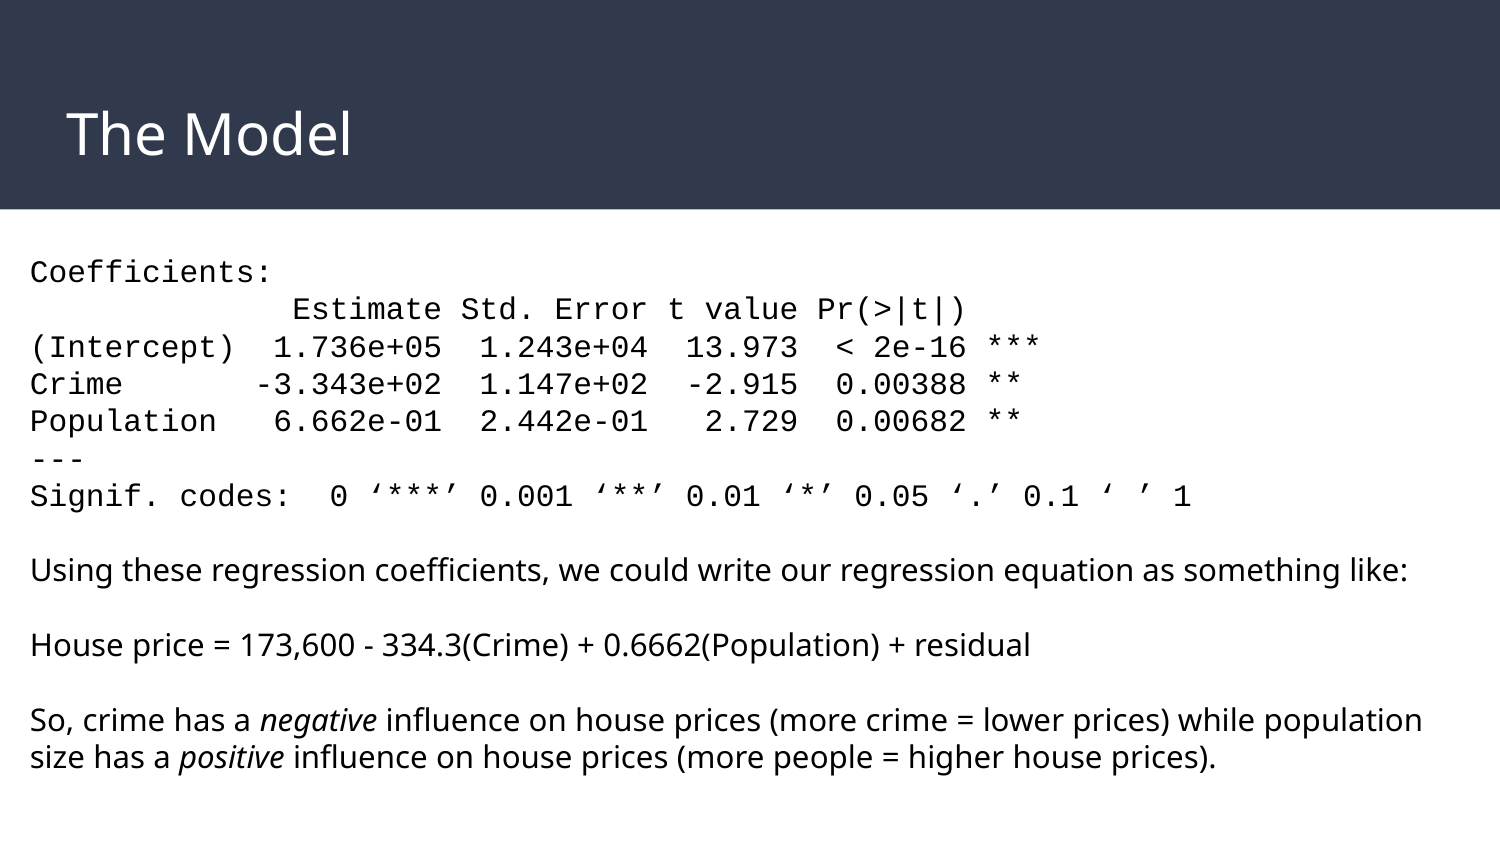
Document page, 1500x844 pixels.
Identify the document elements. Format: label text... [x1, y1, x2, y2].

title The Model [51, 82, 1449, 185]
text_box Coefficients: Estimate Std. Error t value Pr(>|t|) (Intercept) 1.736e+05 1.243e+04 13.973 < 2e-16 *** Crime -3.343e+02 1.147e+02 -2.915 0.00388 ** Population 6.662e-01 2.442e-01 2.729 0.00682 ** --- Signif. codes: 0 ‘***’ 0.001 ‘**’ 0.01 ‘*’ 0.05 ‘.’ 0.1 ‘ ’ 1 Using these regression coefficients, we could write our regression equation as something like: House price = 173,600 - 334.3(Crime) + 0.6662(Population) + residual So, crime has a negative influence on house prices (more crime = lower prices) while population size has a positive influence on house prices (more people = higher house prices). [14, 235, 1483, 803]
